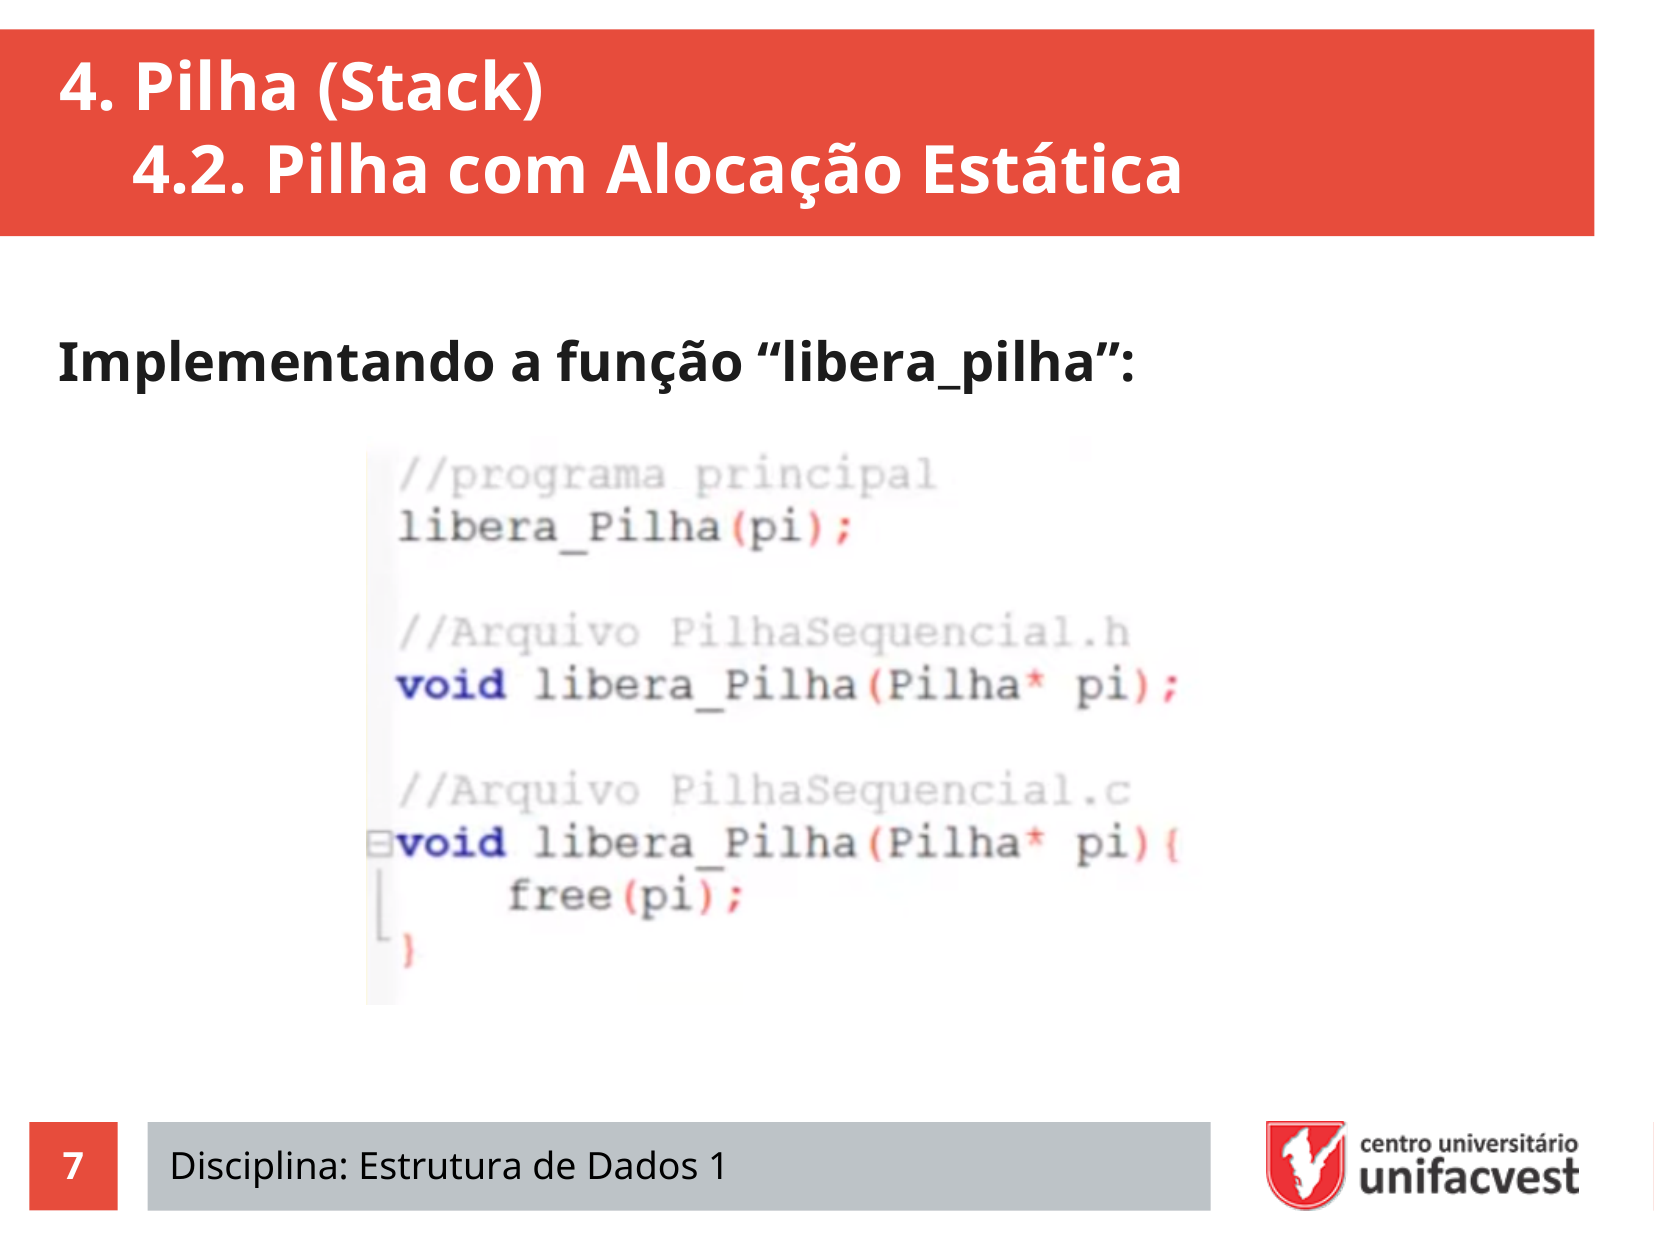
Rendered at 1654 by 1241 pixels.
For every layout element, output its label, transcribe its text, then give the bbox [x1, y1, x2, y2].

text_box Disciplina: Estrutura de Dados 1 [154, 1132, 1205, 1196]
title 4. Pilha (Stack) 4.2. Pilha com Alocação Estática [59, 59, 1595, 207]
text_box [1238, 1120, 1654, 1212]
picture [1266, 1121, 1579, 1211]
list Implementando a função “libera_pilha”: [59, 324, 1566, 1093]
picture [366, 436, 1259, 1005]
